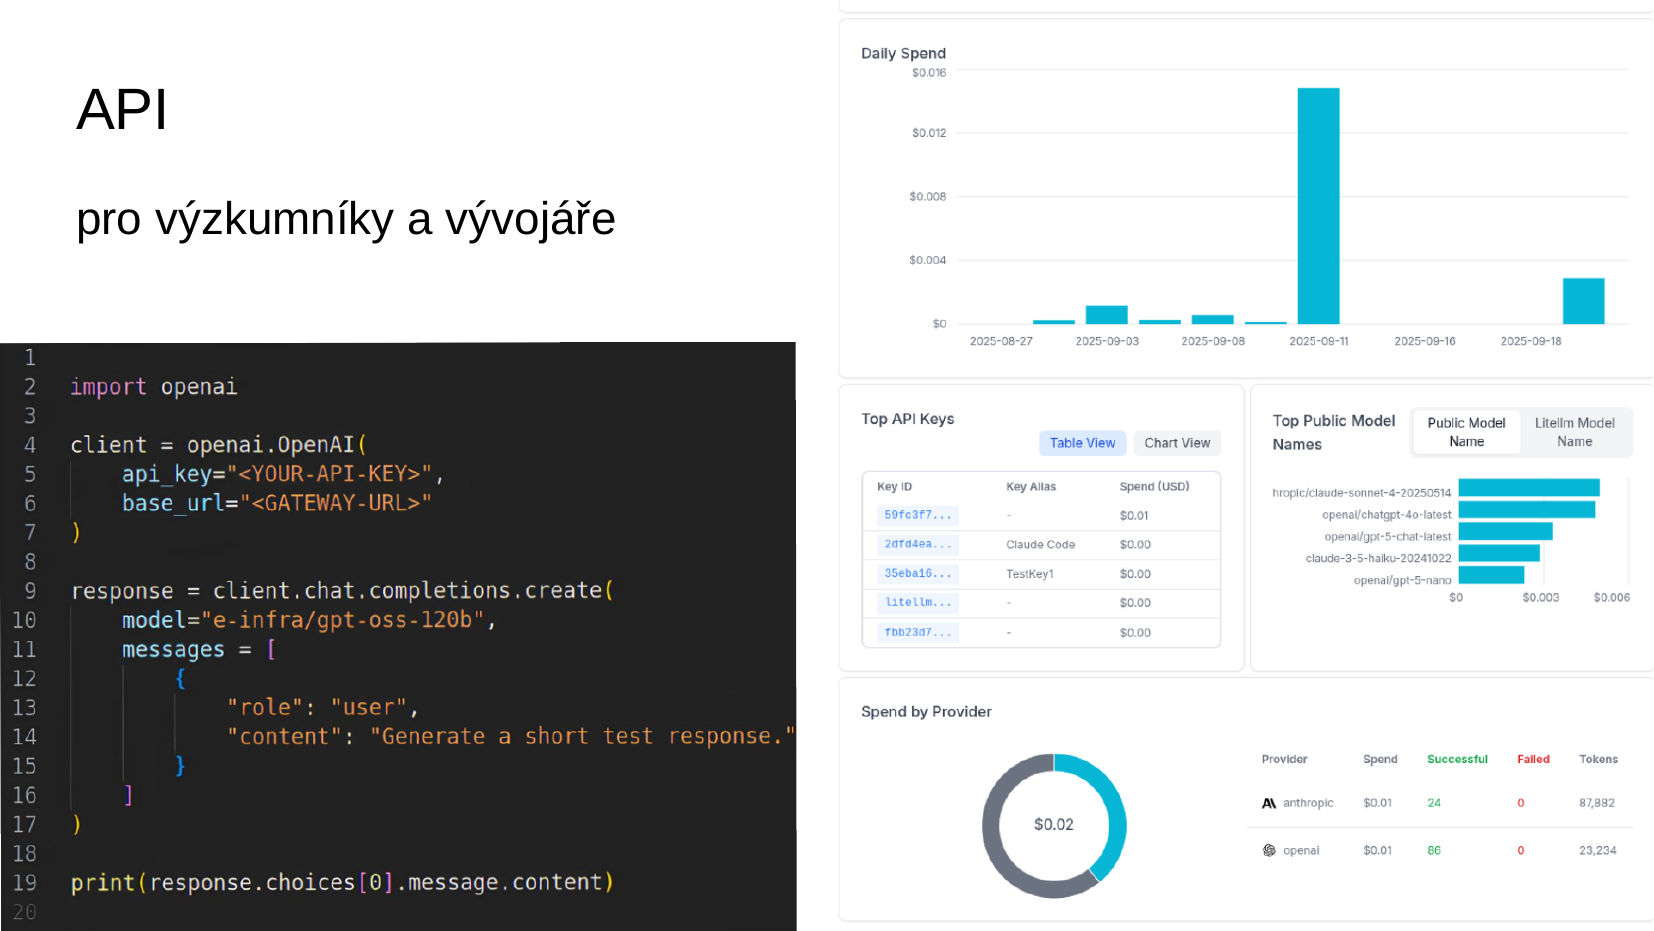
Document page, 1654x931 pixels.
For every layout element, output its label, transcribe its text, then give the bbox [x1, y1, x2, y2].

picture [0, 341, 797, 931]
text_box API pro výzkumníky a vývojáře [61, 69, 636, 252]
picture [827, 0, 1654, 931]
